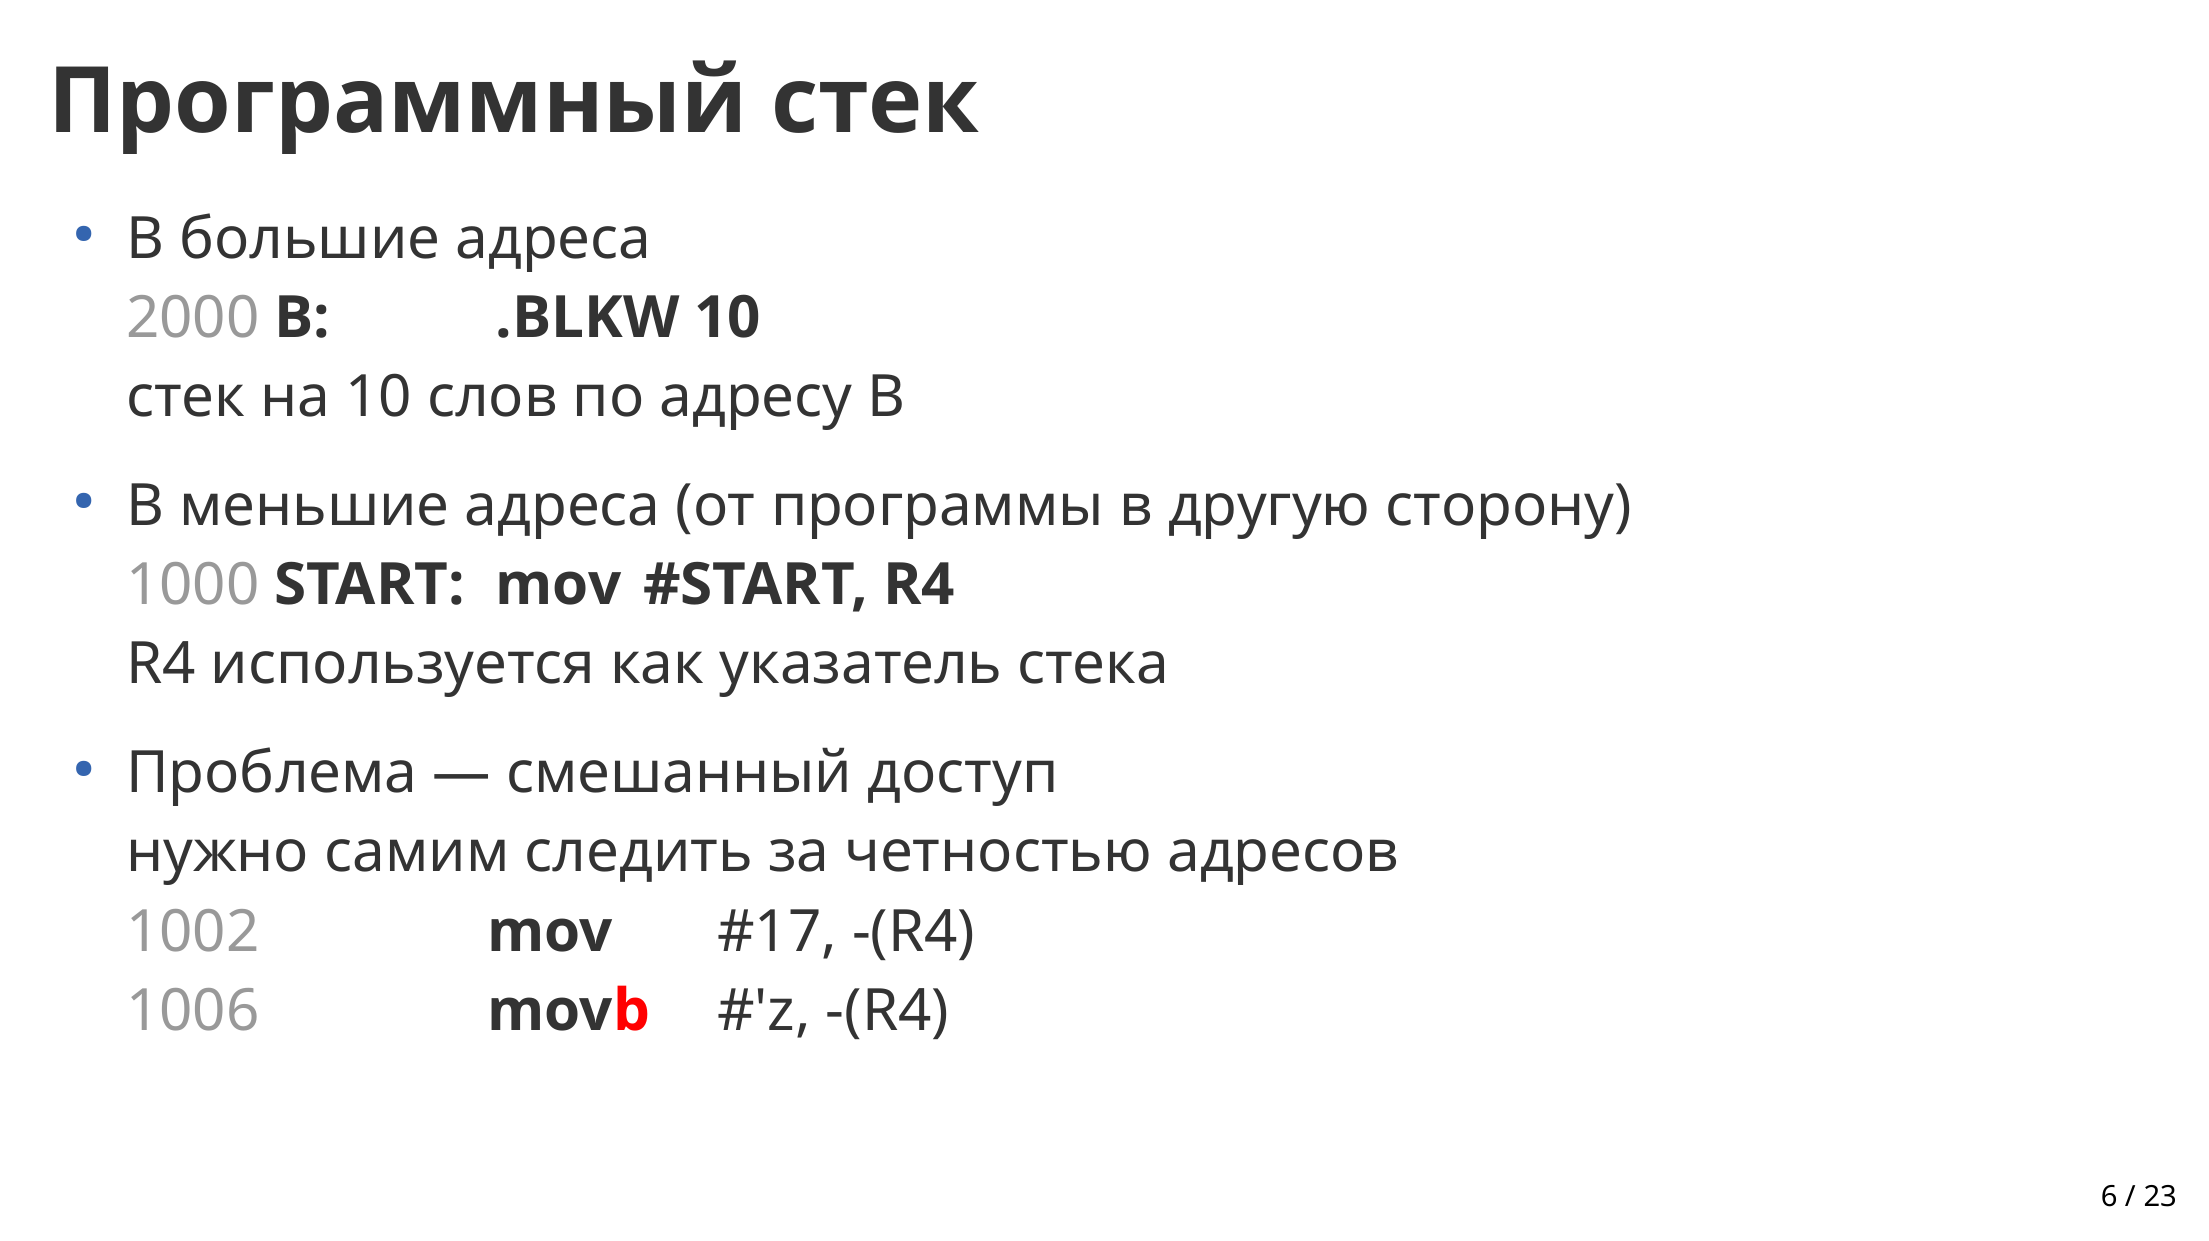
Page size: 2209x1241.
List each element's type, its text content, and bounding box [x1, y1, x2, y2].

title Программный стек [48, 34, 2174, 160]
list В большие адреса 2000 B: .BLKW 10 стек на 10 слов по адресу В В меньшие адреса (от программы в другую сторону) 1000 START: mov #START, R4 R4 используется как указатель стека Проблема — смешанный доступ нужно самим следить за четностью адресов 1002 mov #17, -(R4) 1006 movb #'z, -(R4) [55, 195, 1690, 1177]
